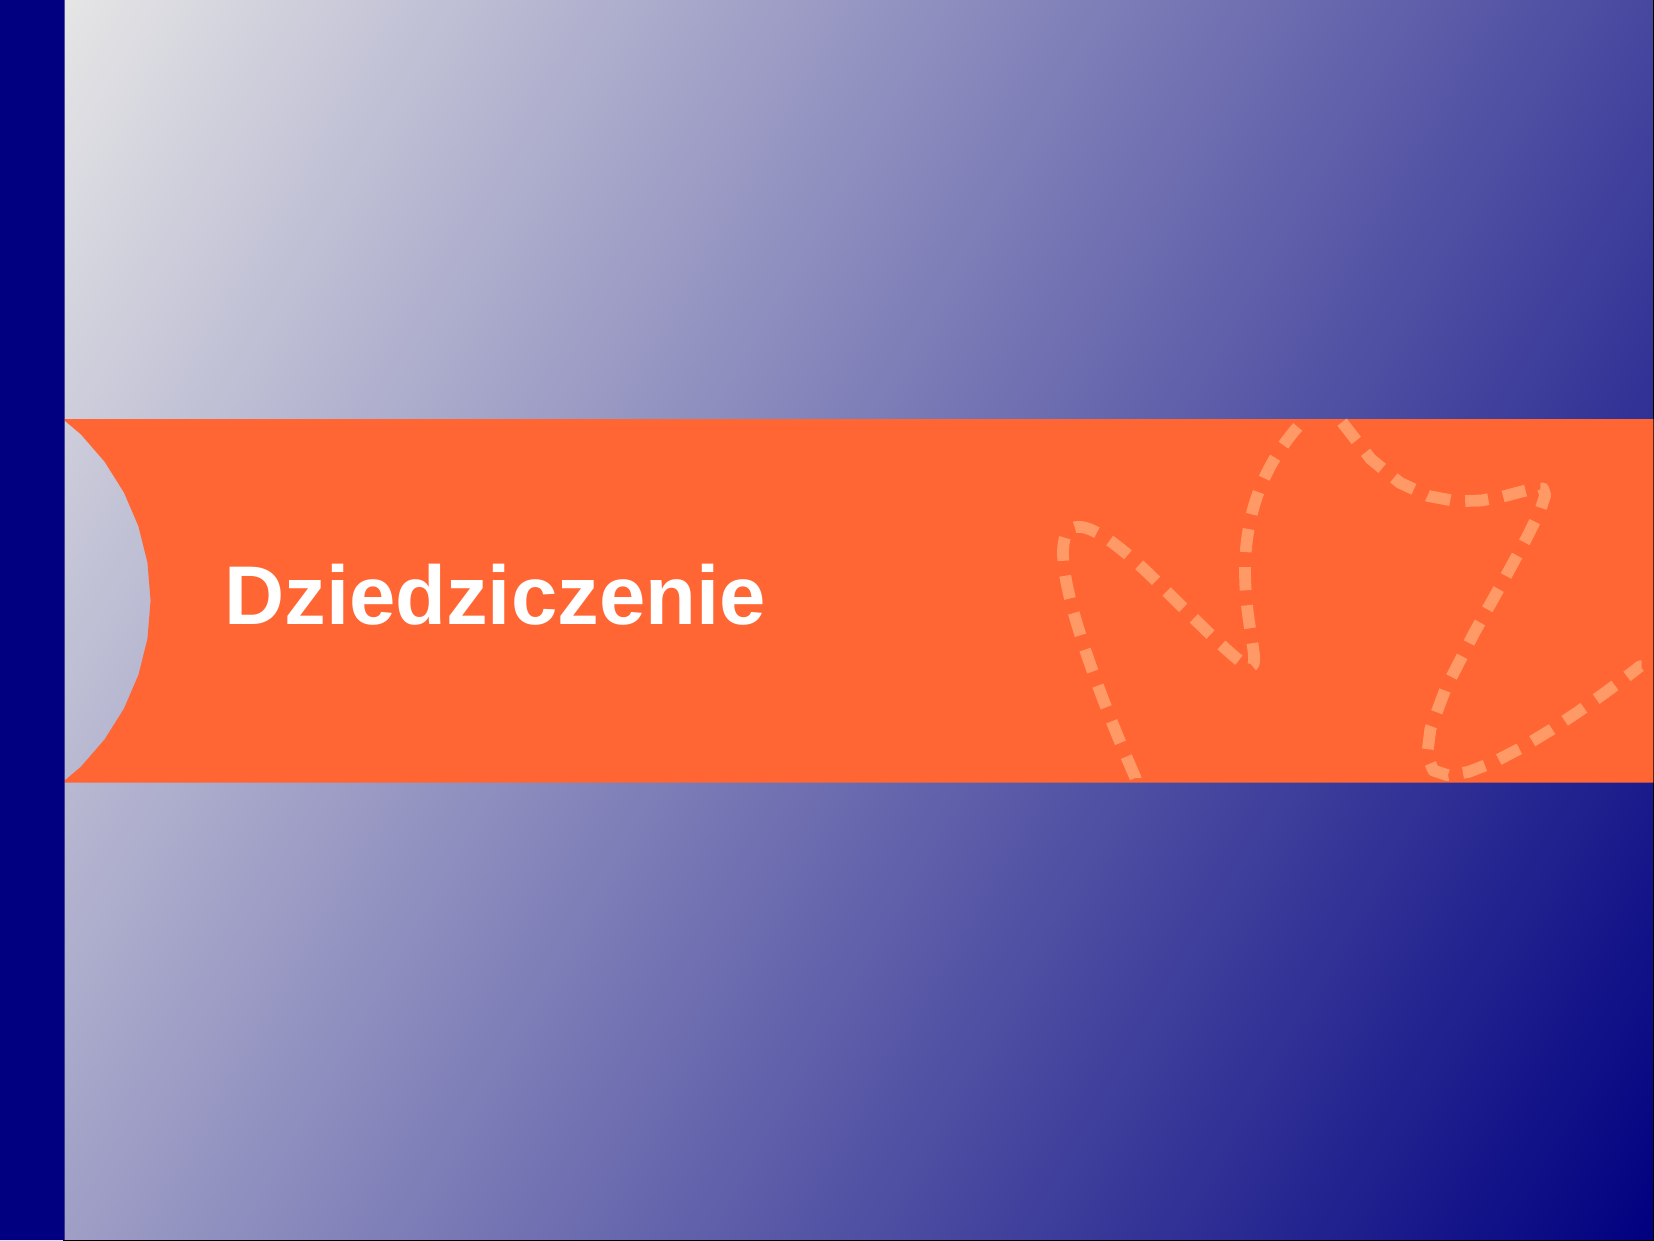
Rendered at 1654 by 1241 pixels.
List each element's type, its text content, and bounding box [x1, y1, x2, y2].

title Dziedziczenie [224, 497, 1093, 704]
